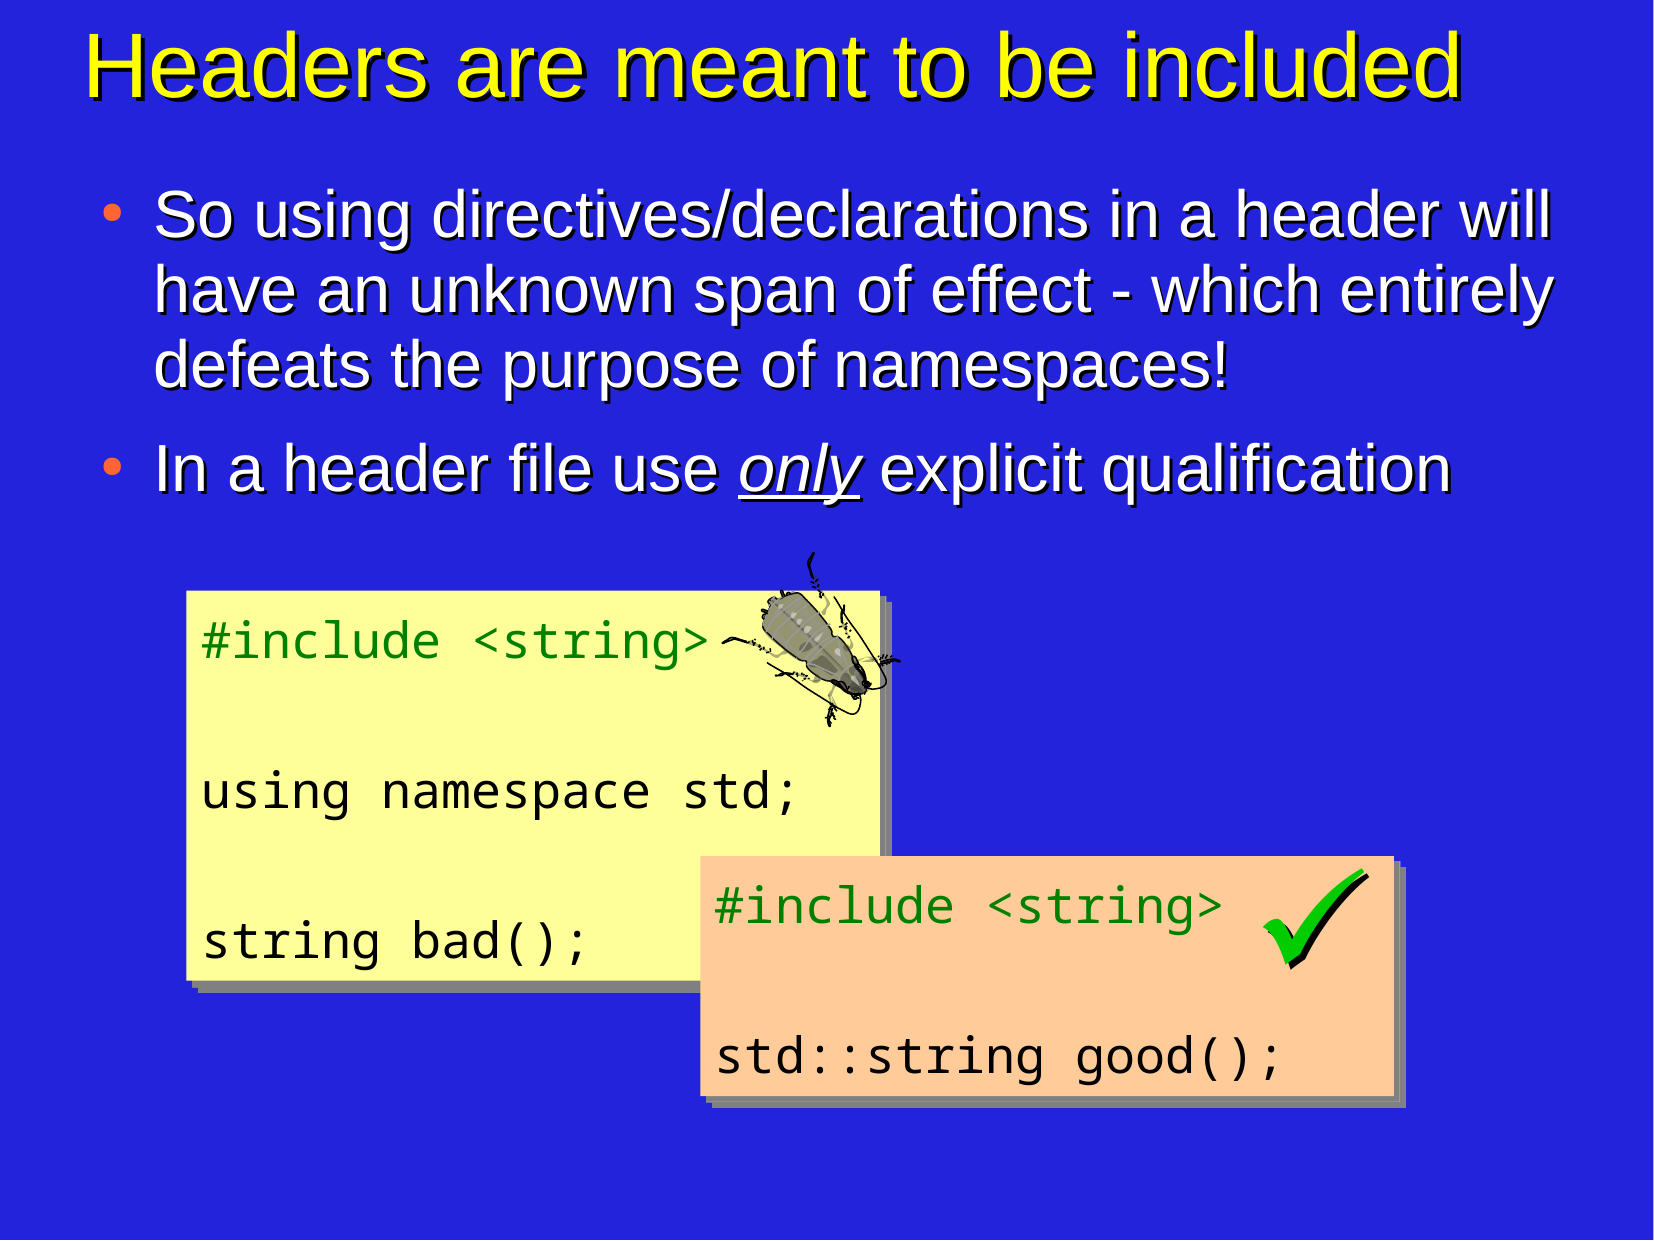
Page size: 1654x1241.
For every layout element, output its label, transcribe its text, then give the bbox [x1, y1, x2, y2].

text_box #include <string> std::string good(); [700, 856, 1394, 1097]
text_box [768, 597, 779, 605]
text_box [858, 656, 875, 663]
list So using directives/declarations in a header will have an unknown span of effect - which entirely defeats the purpose of namespaces! In a header file use only explicit qualification [82, 177, 1571, 1182]
text_box [763, 592, 835, 663]
text_box [806, 665, 838, 684]
text_box  [1236, 826, 1444, 1022]
text_box #include <string> using namespace std; string bad(); [186, 590, 880, 981]
text_box [818, 586, 824, 593]
text_box [827, 685, 837, 705]
text_box [841, 624, 849, 636]
text_box #include <string> using namespace std; string bad(); [822, 590, 880, 657]
title Headers are meant to be included [82, 2, 1571, 130]
text_box [812, 639, 846, 674]
text_box [840, 666, 869, 695]
text_box [839, 637, 854, 664]
